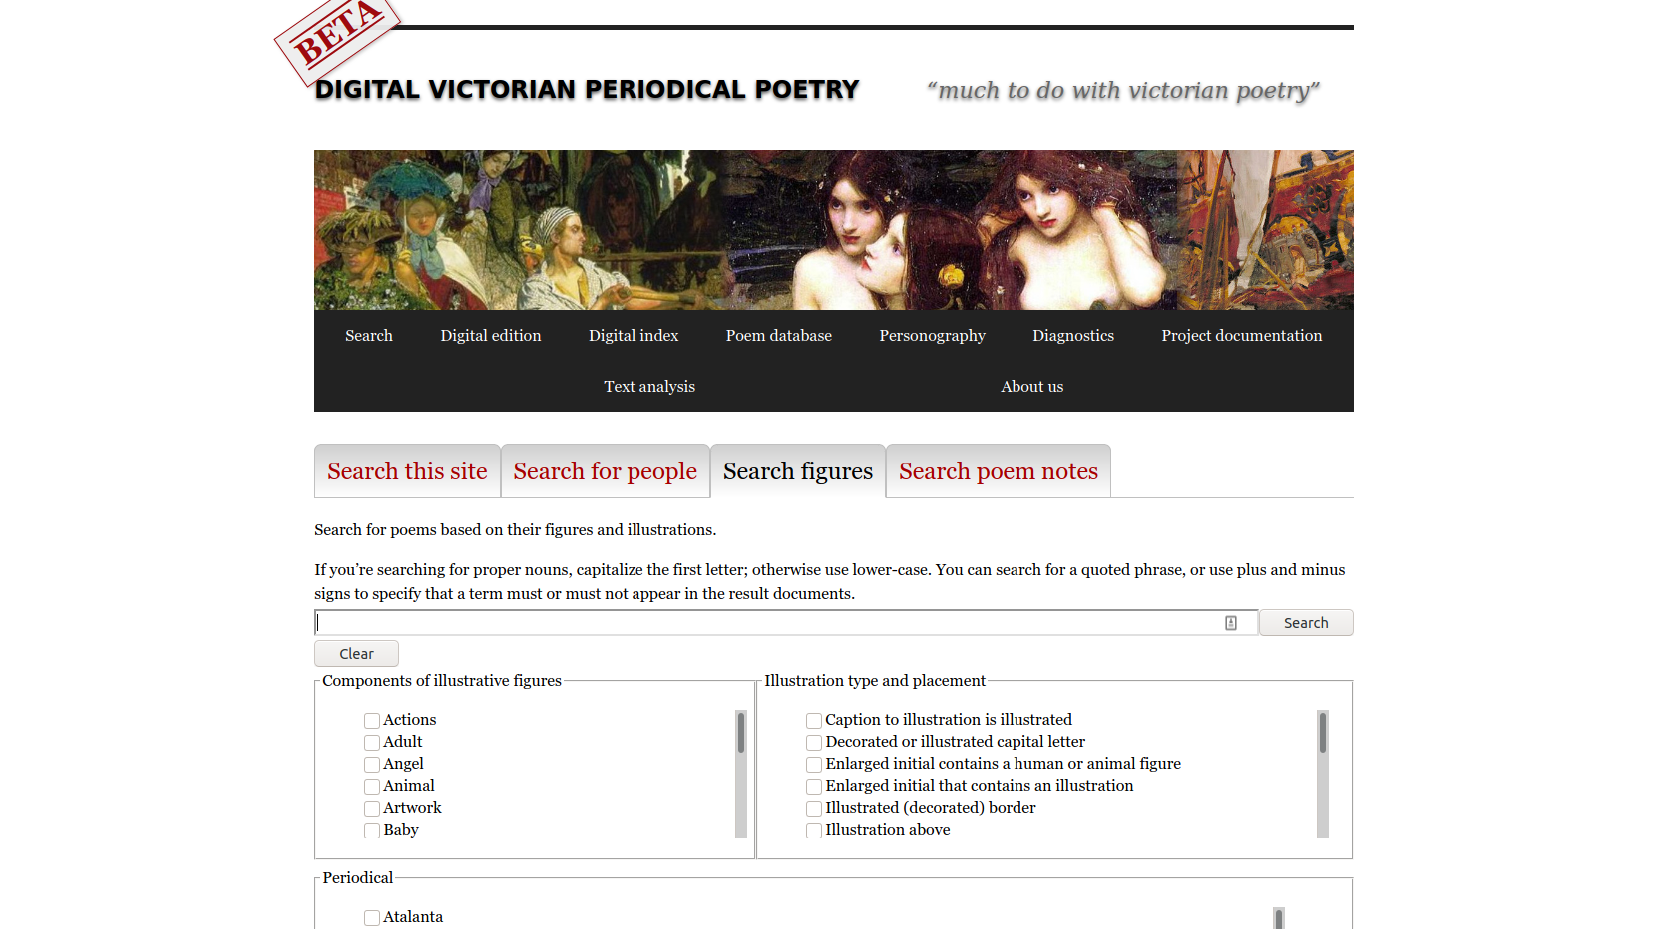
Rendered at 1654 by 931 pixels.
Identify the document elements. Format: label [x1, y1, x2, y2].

picture [255, 0, 1398, 929]
